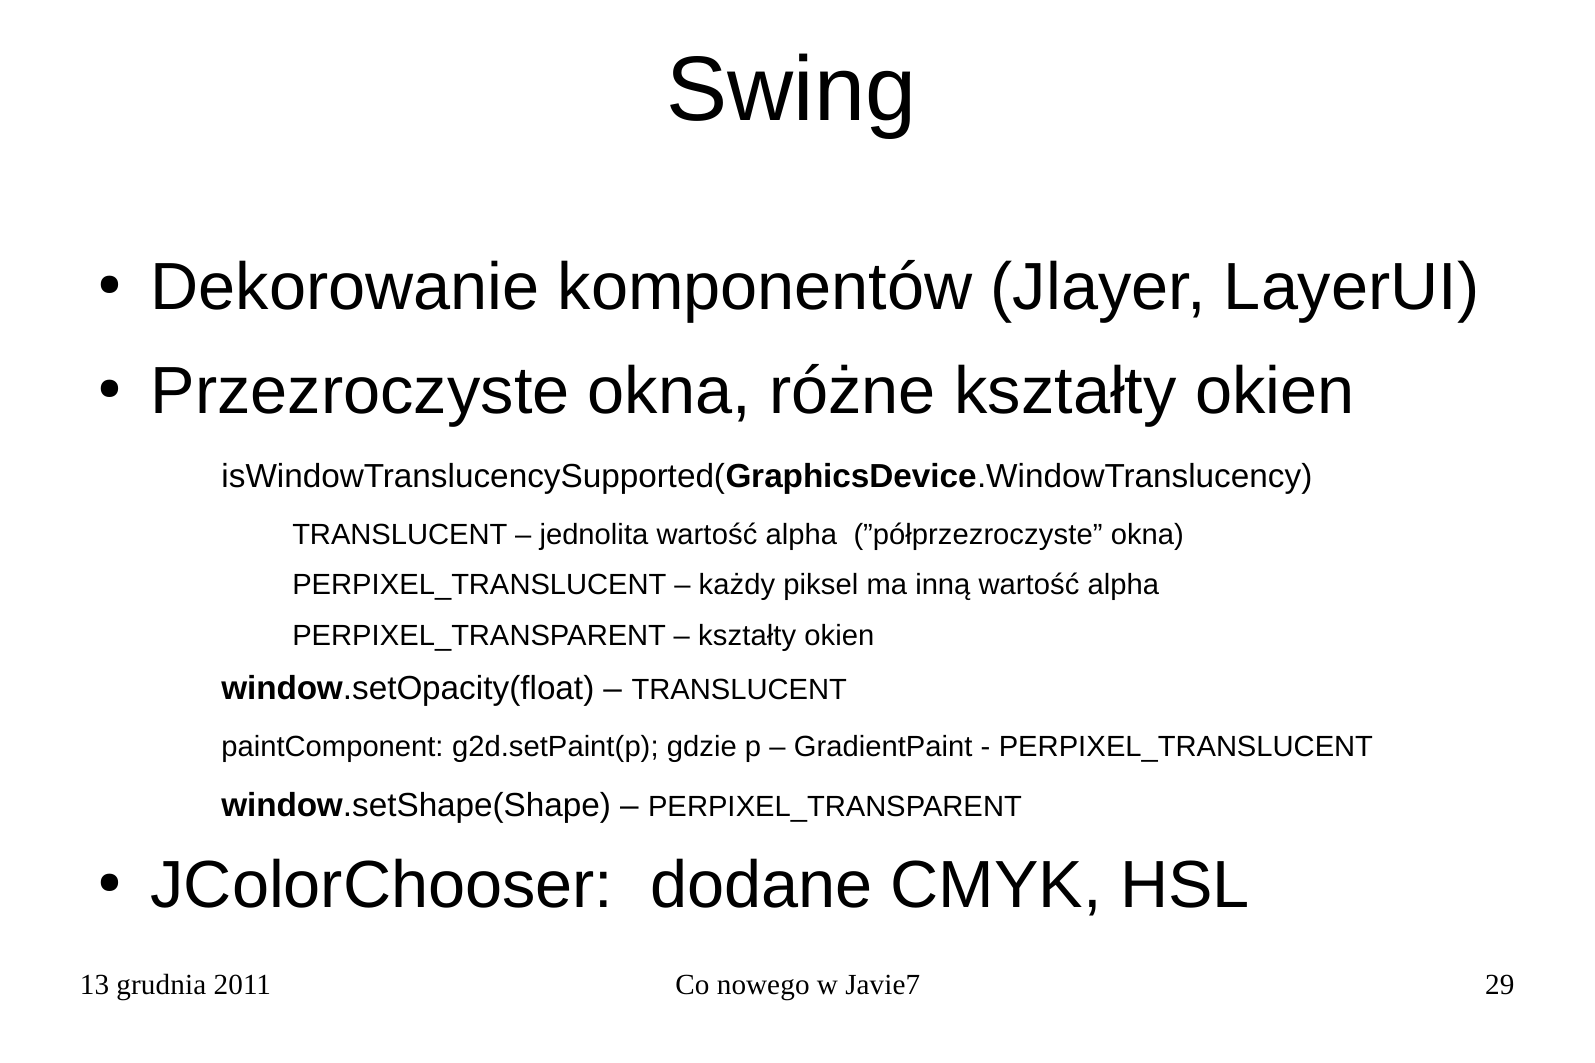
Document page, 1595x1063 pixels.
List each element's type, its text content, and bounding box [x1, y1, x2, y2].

list Dekorowanie komponentów (Jlayer, LayerUI) Przezroczyste okna, różne kształty okien isWindowTranslucencySupported(GraphicsDevice.WindowTranslucency) TRANSLUCENT – jednolita wartość alpha (”półprzezroczyste” okna) PERPIXEL_TRANSLUCENT – każdy piksel ma inną wartość alpha PERPIXEL_TRANSPARENT – kształty okien window.setOpacity(float) – TRANSLUCENT paintComponent: g2d.setPaint(p); gdzie p – GradientPaint - PERPIXEL_TRANSLUCENT window.setShape(Shape) – PERPIXEL_TRANSPARENT JColorChooser: dodane CMYK, HSL [79, 248, 1515, 1036]
title Swing [74, 0, 1510, 178]
